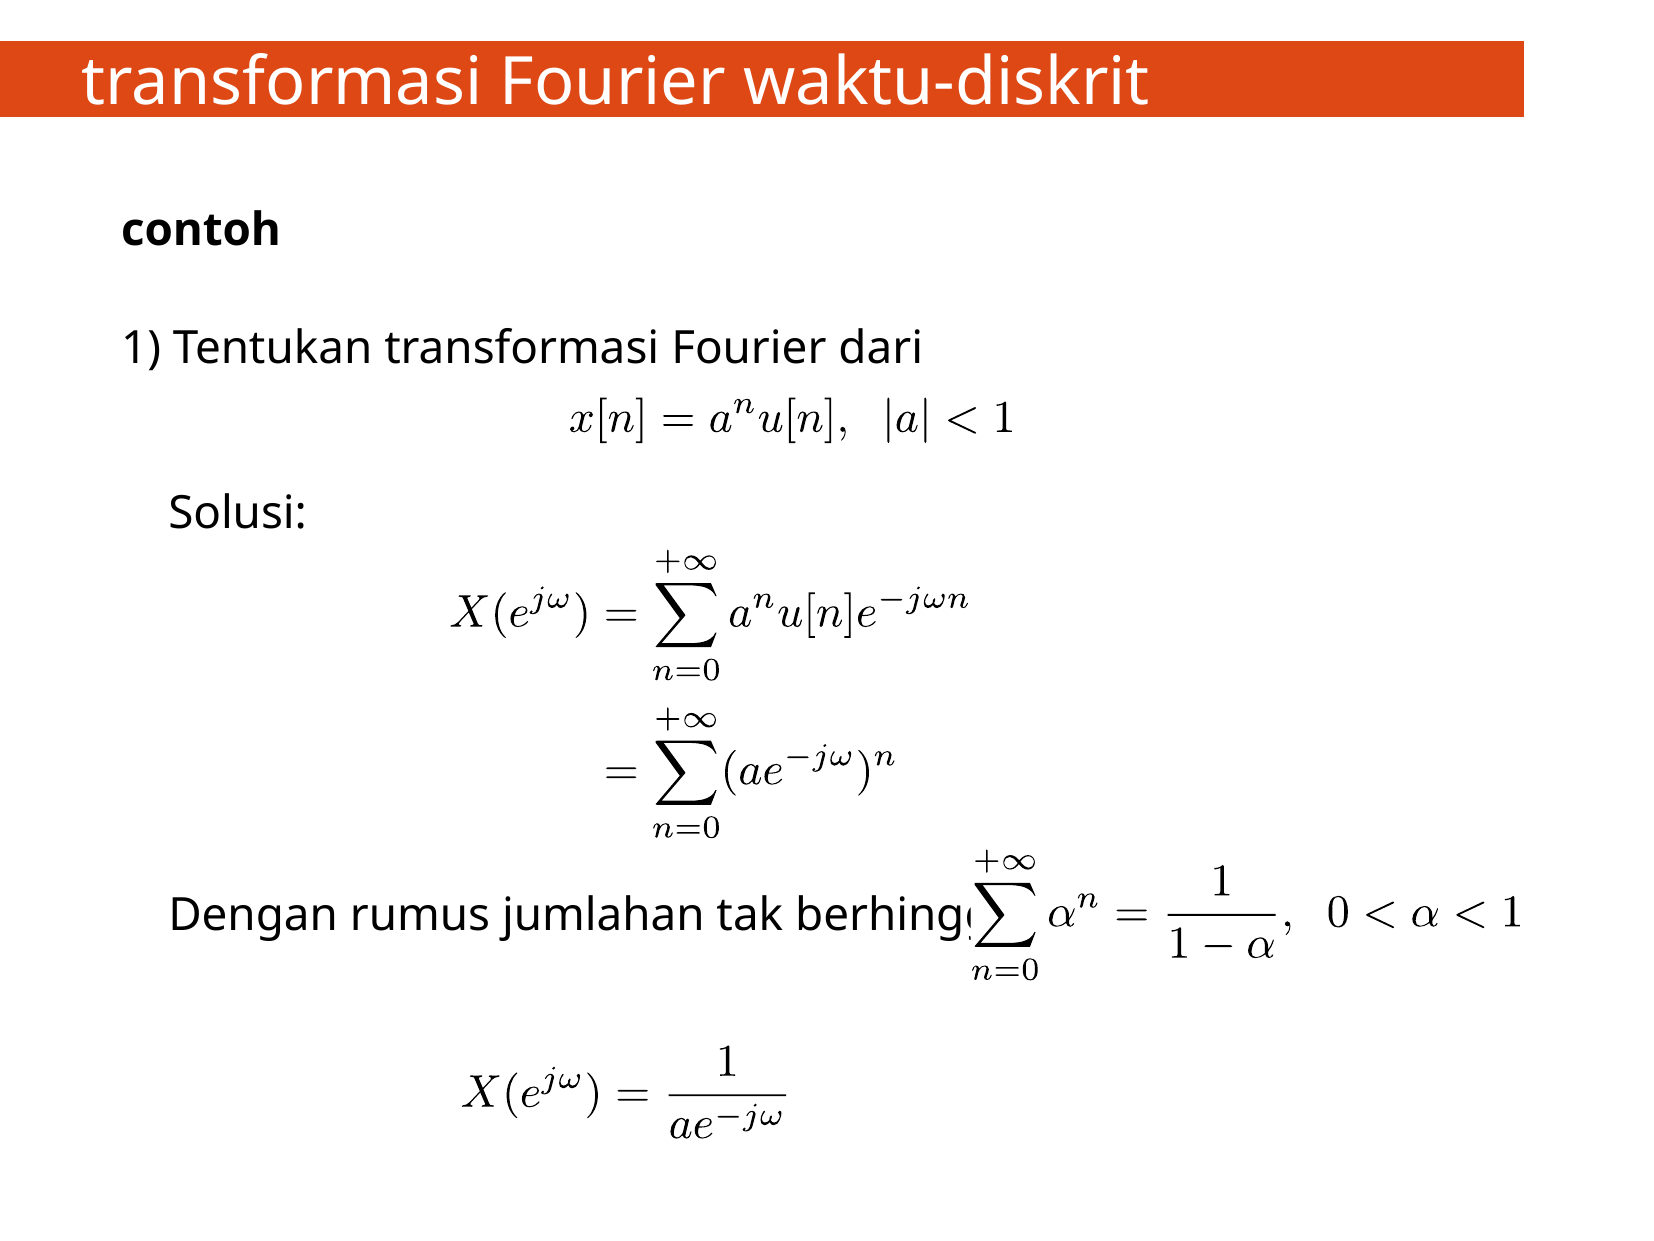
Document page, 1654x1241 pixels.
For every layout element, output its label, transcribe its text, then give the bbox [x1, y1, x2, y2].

text_box [449, 549, 970, 839]
text_box Tentukan transformasi Fourier dari [106, 307, 889, 374]
text_box [1440, 41, 1524, 117]
text_box transformasi Fourier waktu-diskrit [81, 41, 1440, 117]
text_box [970, 849, 1524, 981]
text_box [0, 41, 81, 117]
text_box Solusi: [153, 472, 294, 539]
text_box contoh [106, 188, 293, 256]
text_box Dengan rumus jumlahan tak berhingga [153, 874, 970, 941]
text_box [568, 397, 1016, 444]
text_box [460, 1045, 787, 1139]
